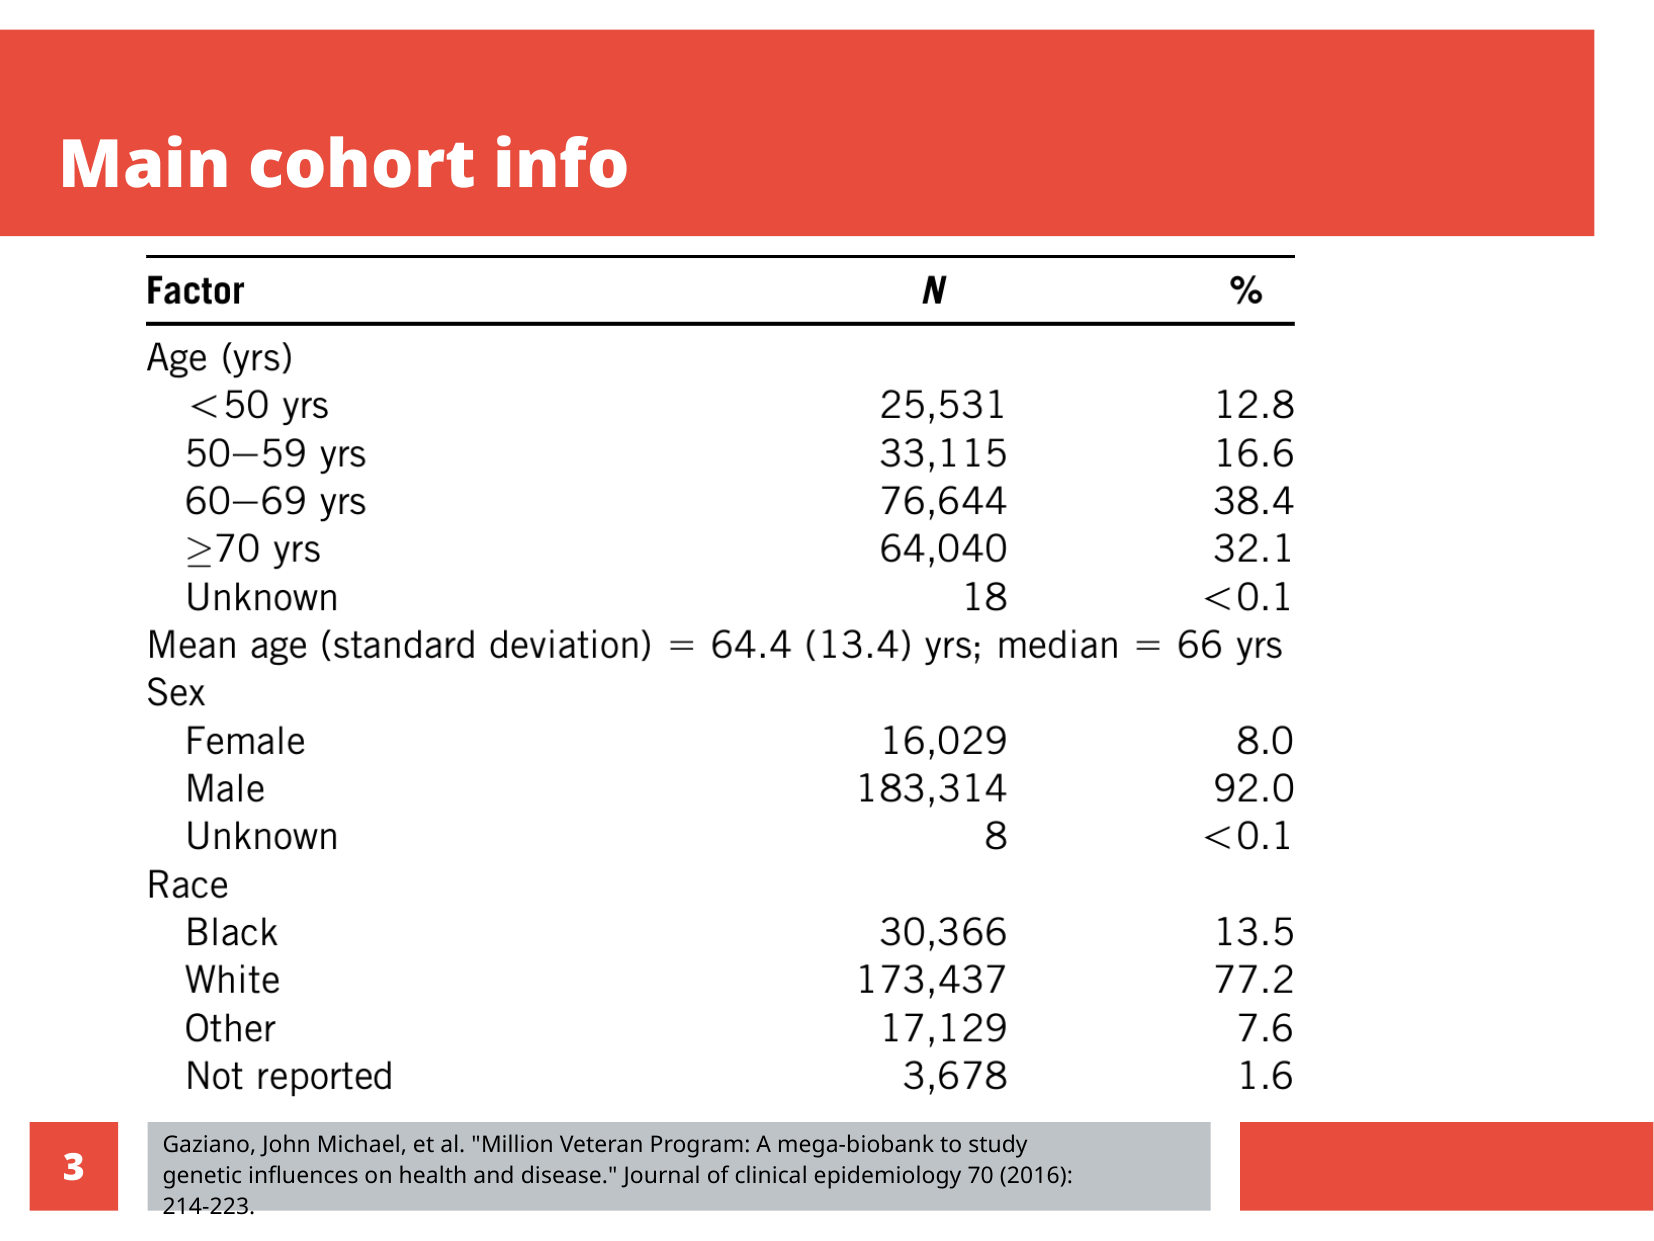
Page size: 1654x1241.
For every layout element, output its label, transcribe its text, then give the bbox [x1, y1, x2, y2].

text_box Gaziano, John Michael, et al. "Million Veteran Program: A mega-biobank to study genetic influences on health and disease." Journal of clinical epidemiology 70 (2016): 214-223. [147, 1120, 1118, 1216]
title Main cohort info [59, 59, 1595, 207]
picture [146, 255, 1295, 1097]
